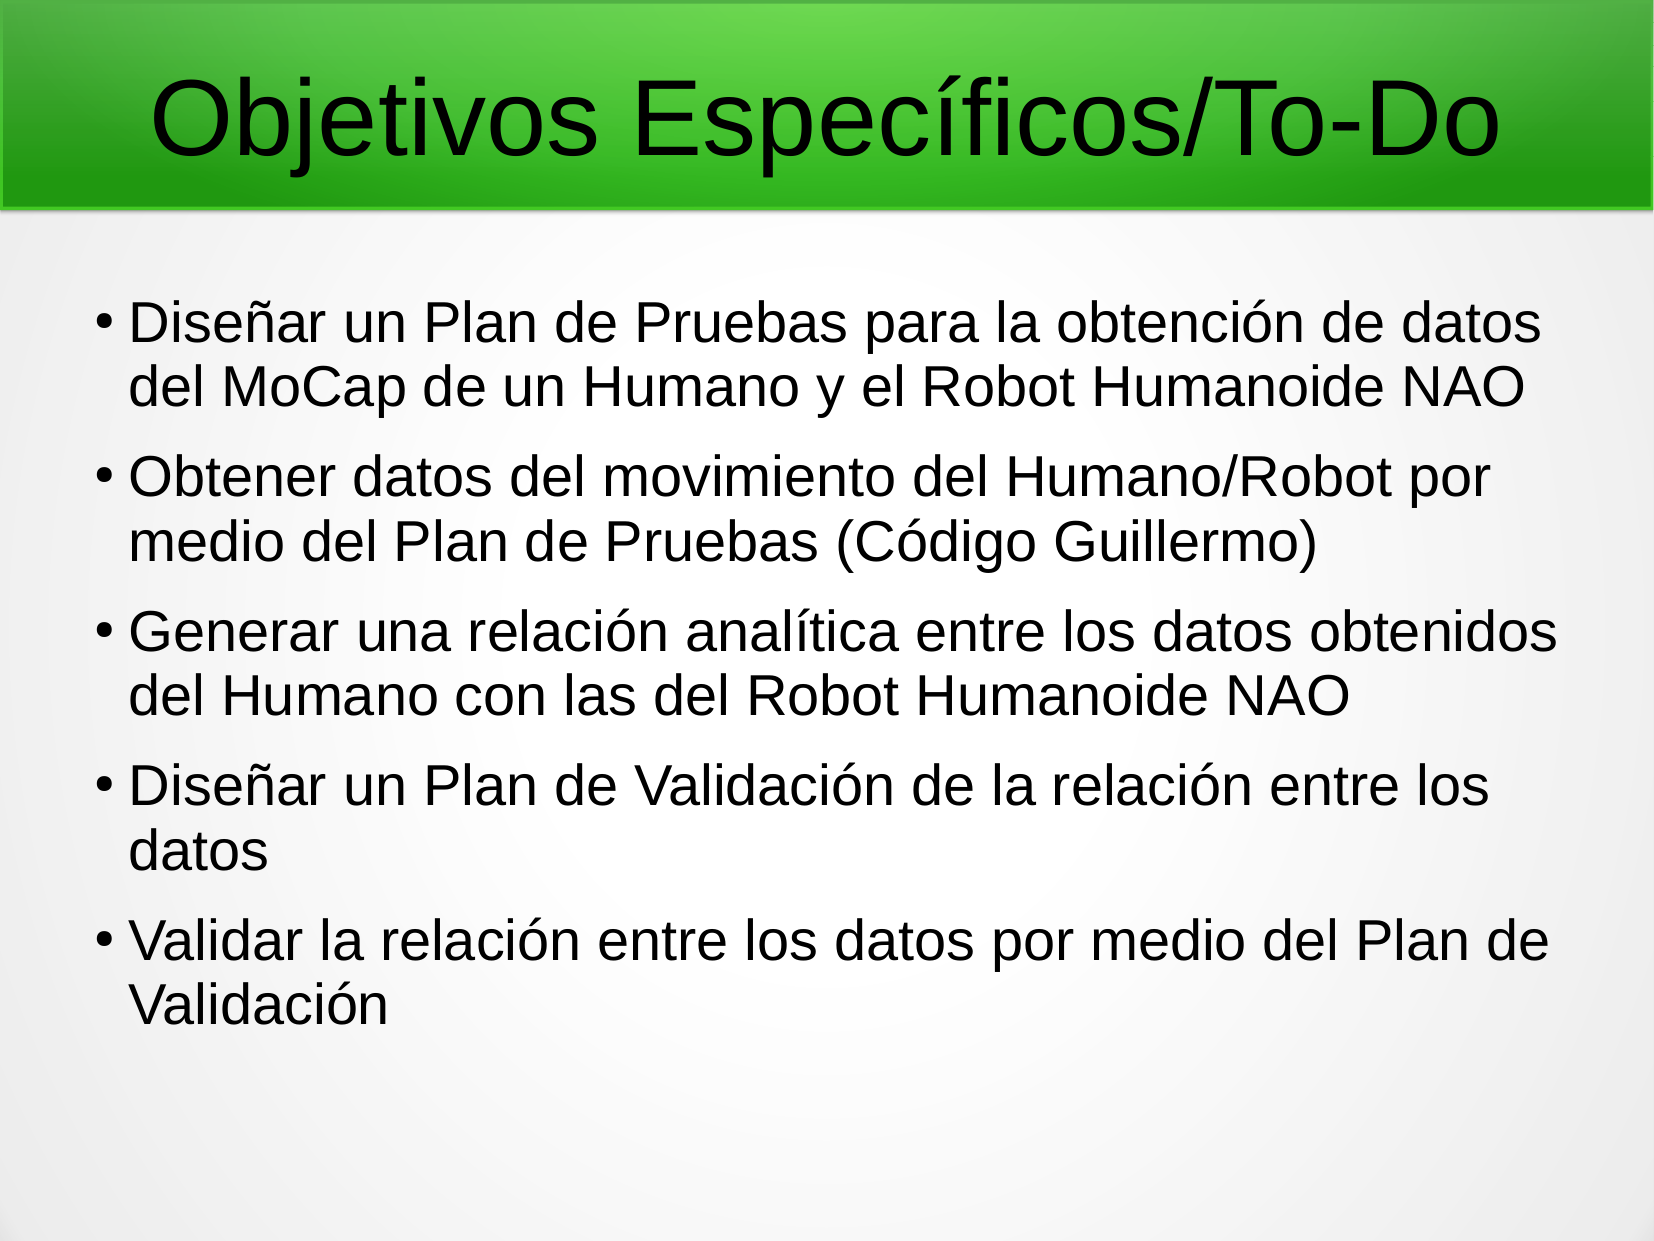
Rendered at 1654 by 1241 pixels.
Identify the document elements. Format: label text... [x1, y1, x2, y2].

title Objetivos Específicos/To-Do [82, 47, 1571, 189]
list Diseñar un Plan de Pruebas para la obtención de datos del MoCap de un Humano y el Robot Humanoide NAO Obtener datos del movimiento del Humano/Robot por medio del Plan de Pruebas (Código Guillermo) Generar una relación analítica entre los datos obtenidos del Humano con las del Robot Humanoide NAO Diseñar un Plan de Validación de la relación entre los datos Validar la relación entre los datos por medio del Plan de Validación [82, 290, 1571, 1171]
